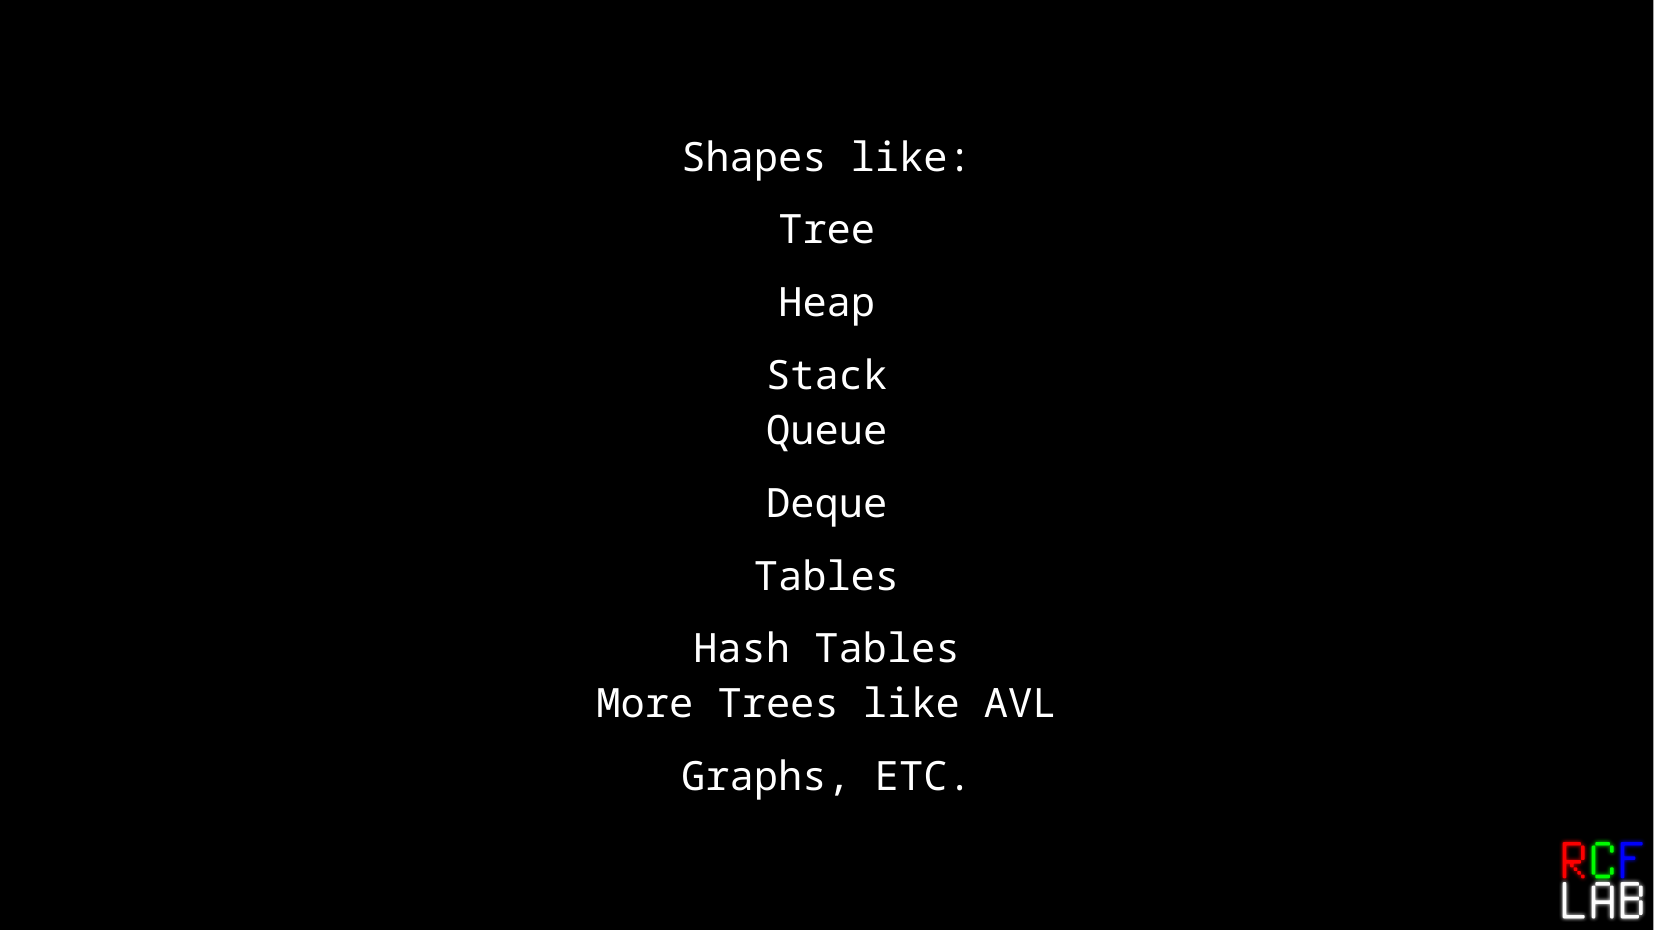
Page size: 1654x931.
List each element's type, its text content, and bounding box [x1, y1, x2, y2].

picture [1559, 838, 1646, 922]
list Shapes like: Tree Heap Stack Queue Deque Tables Hash Tables More Trees like AVL Graphs, ETC. [124, 125, 1530, 805]
